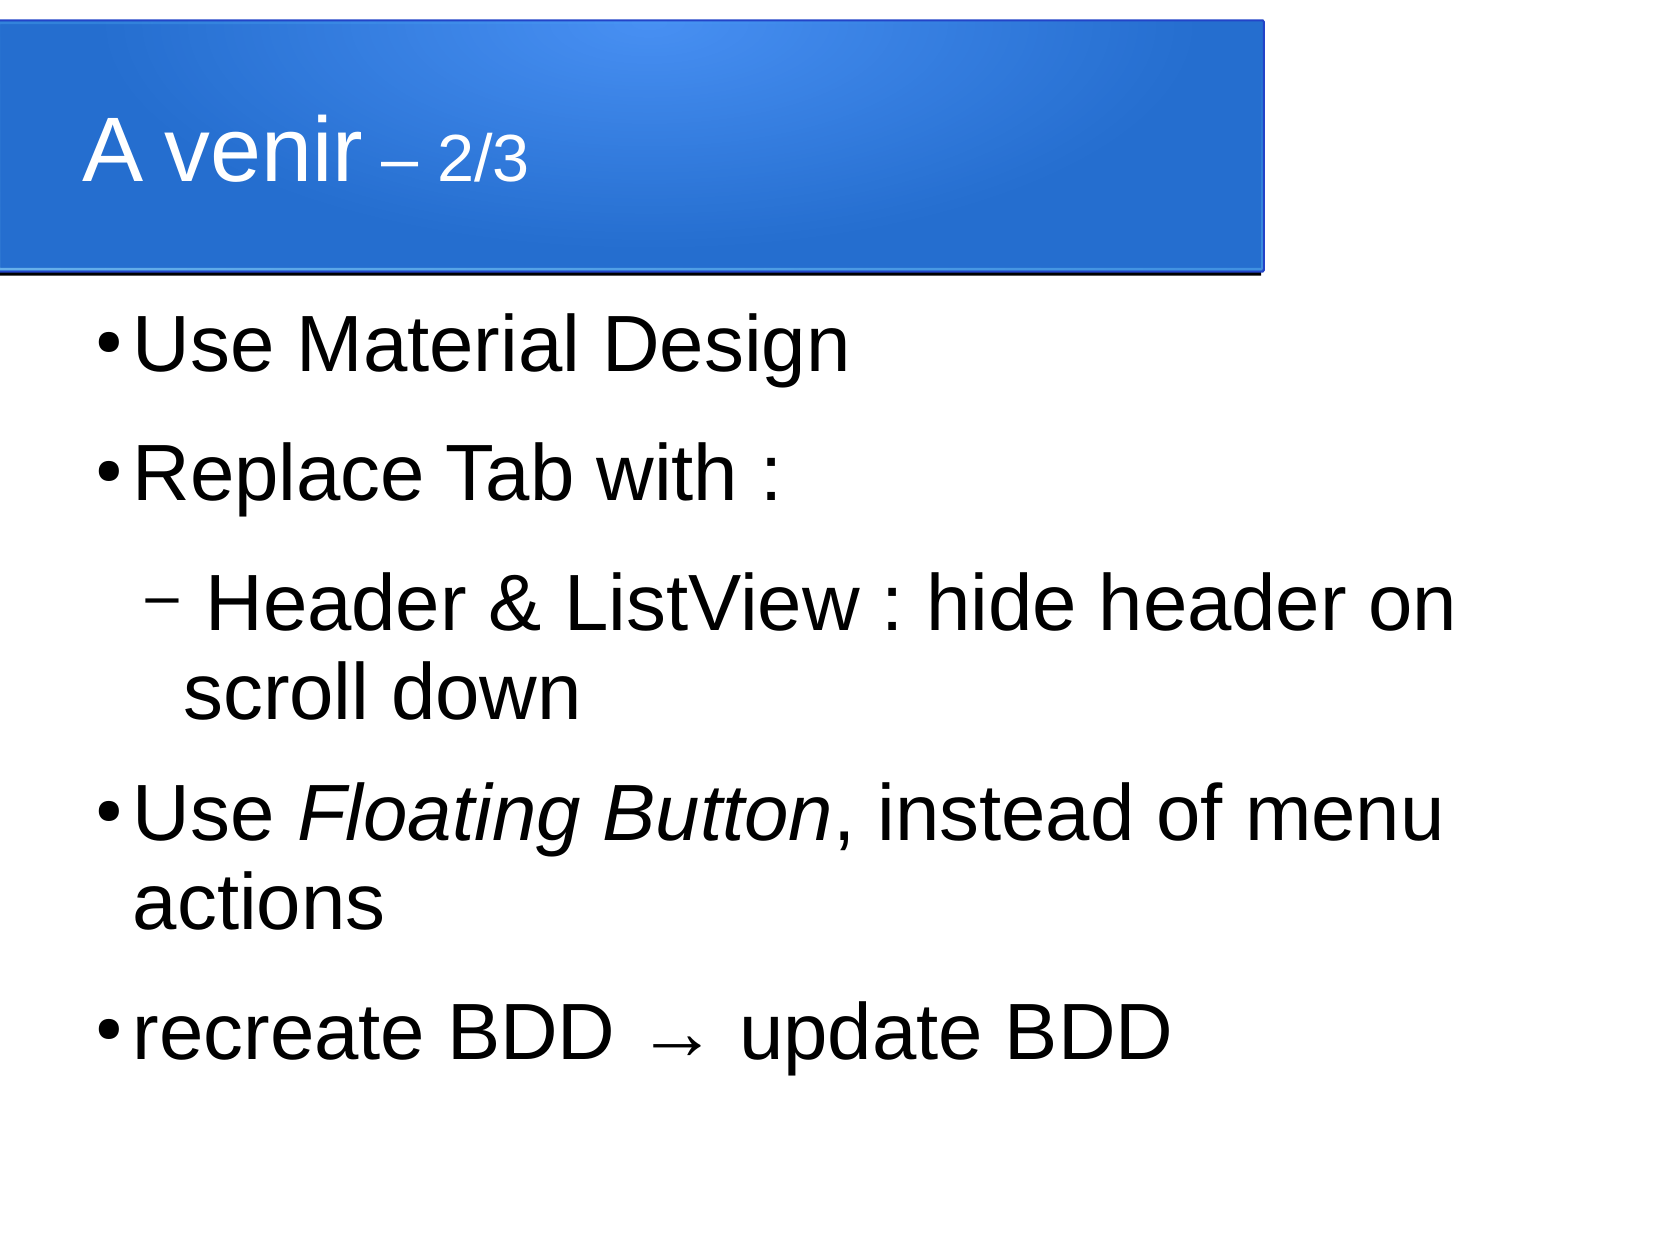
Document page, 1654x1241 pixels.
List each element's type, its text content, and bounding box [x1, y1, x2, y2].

list Use Material Design Replace Tab with : Header & ListView : hide header on scroll down Use Floating Button, instead of menu actions recreate BDD → update BDD [82, 299, 1571, 1087]
title A venir – 2/3 [82, 47, 1235, 252]
